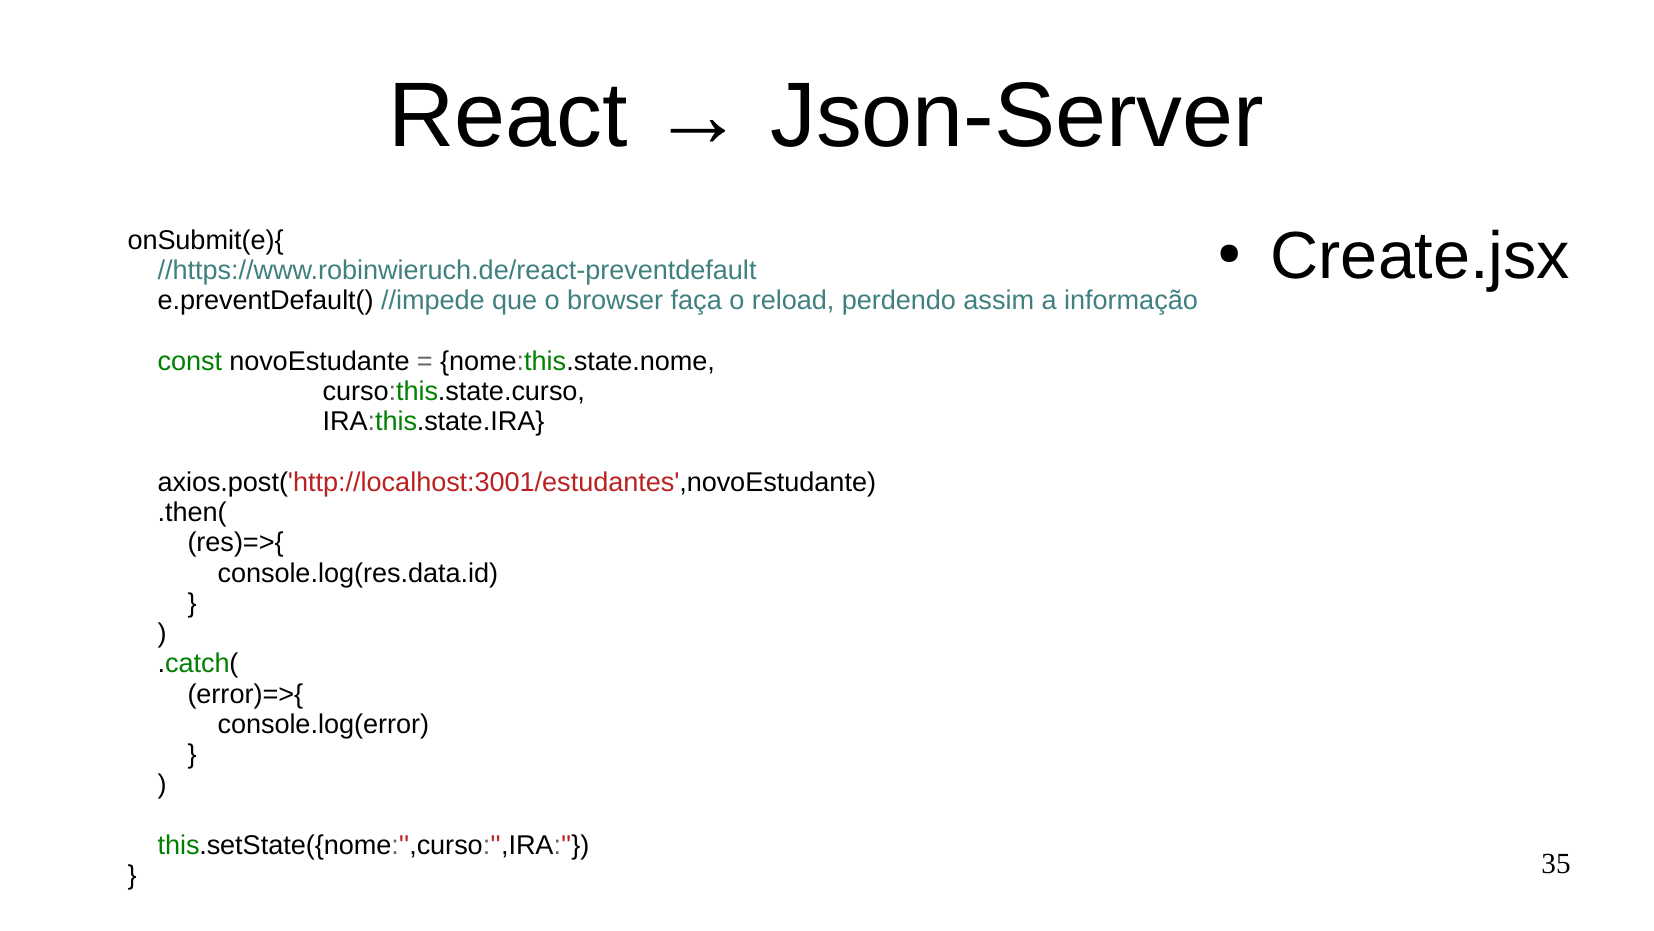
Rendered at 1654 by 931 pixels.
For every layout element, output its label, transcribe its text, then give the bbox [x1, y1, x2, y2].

list Create.jsx [1359, 217, 1571, 758]
title React → Json-Server [82, 37, 1571, 193]
text_box onSubmit(e){ //https://www.robinwieruch.de/react-preventdefault e.preventDefault() //impede que o browser faça o reload, perdendo assim a informação const novoEstudante = {nome:this.state.nome, curso:this.state.curso, IRA:this.state.IRA} axios.post('http://localhost:3001/estudantes',novoEstudante) .then( (res)=>{ console.log(res.data.id) } ) .catch( (error)=>{ console.log(error) } ) this.setState({nome:'',curso:'',IRA:''}) } [82, 217, 1359, 898]
